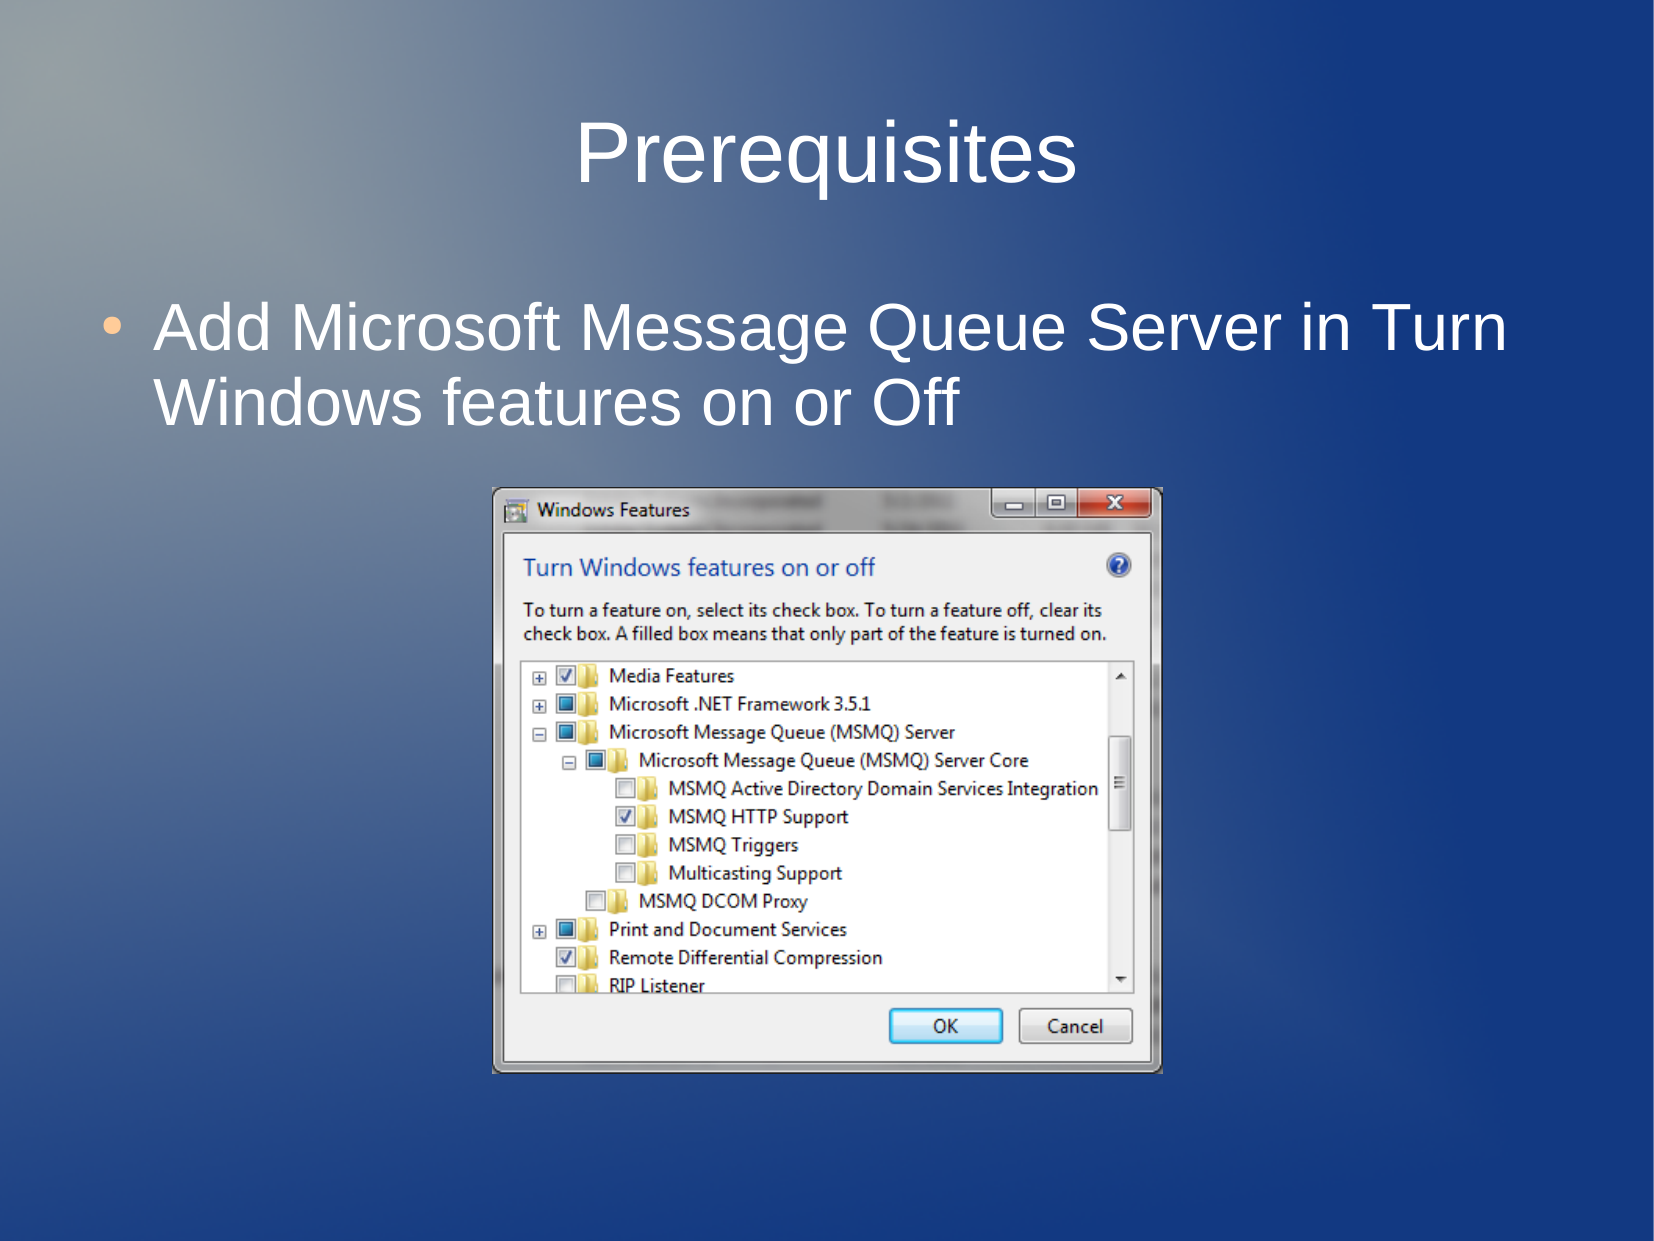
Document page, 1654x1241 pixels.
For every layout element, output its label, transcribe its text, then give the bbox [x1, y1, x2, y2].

list Add Microsoft Message Queue Server in Turn Windows features on or Off [82, 290, 1571, 1109]
title Prerequisites [82, 49, 1571, 257]
picture [0, 0, 1654, 1241]
